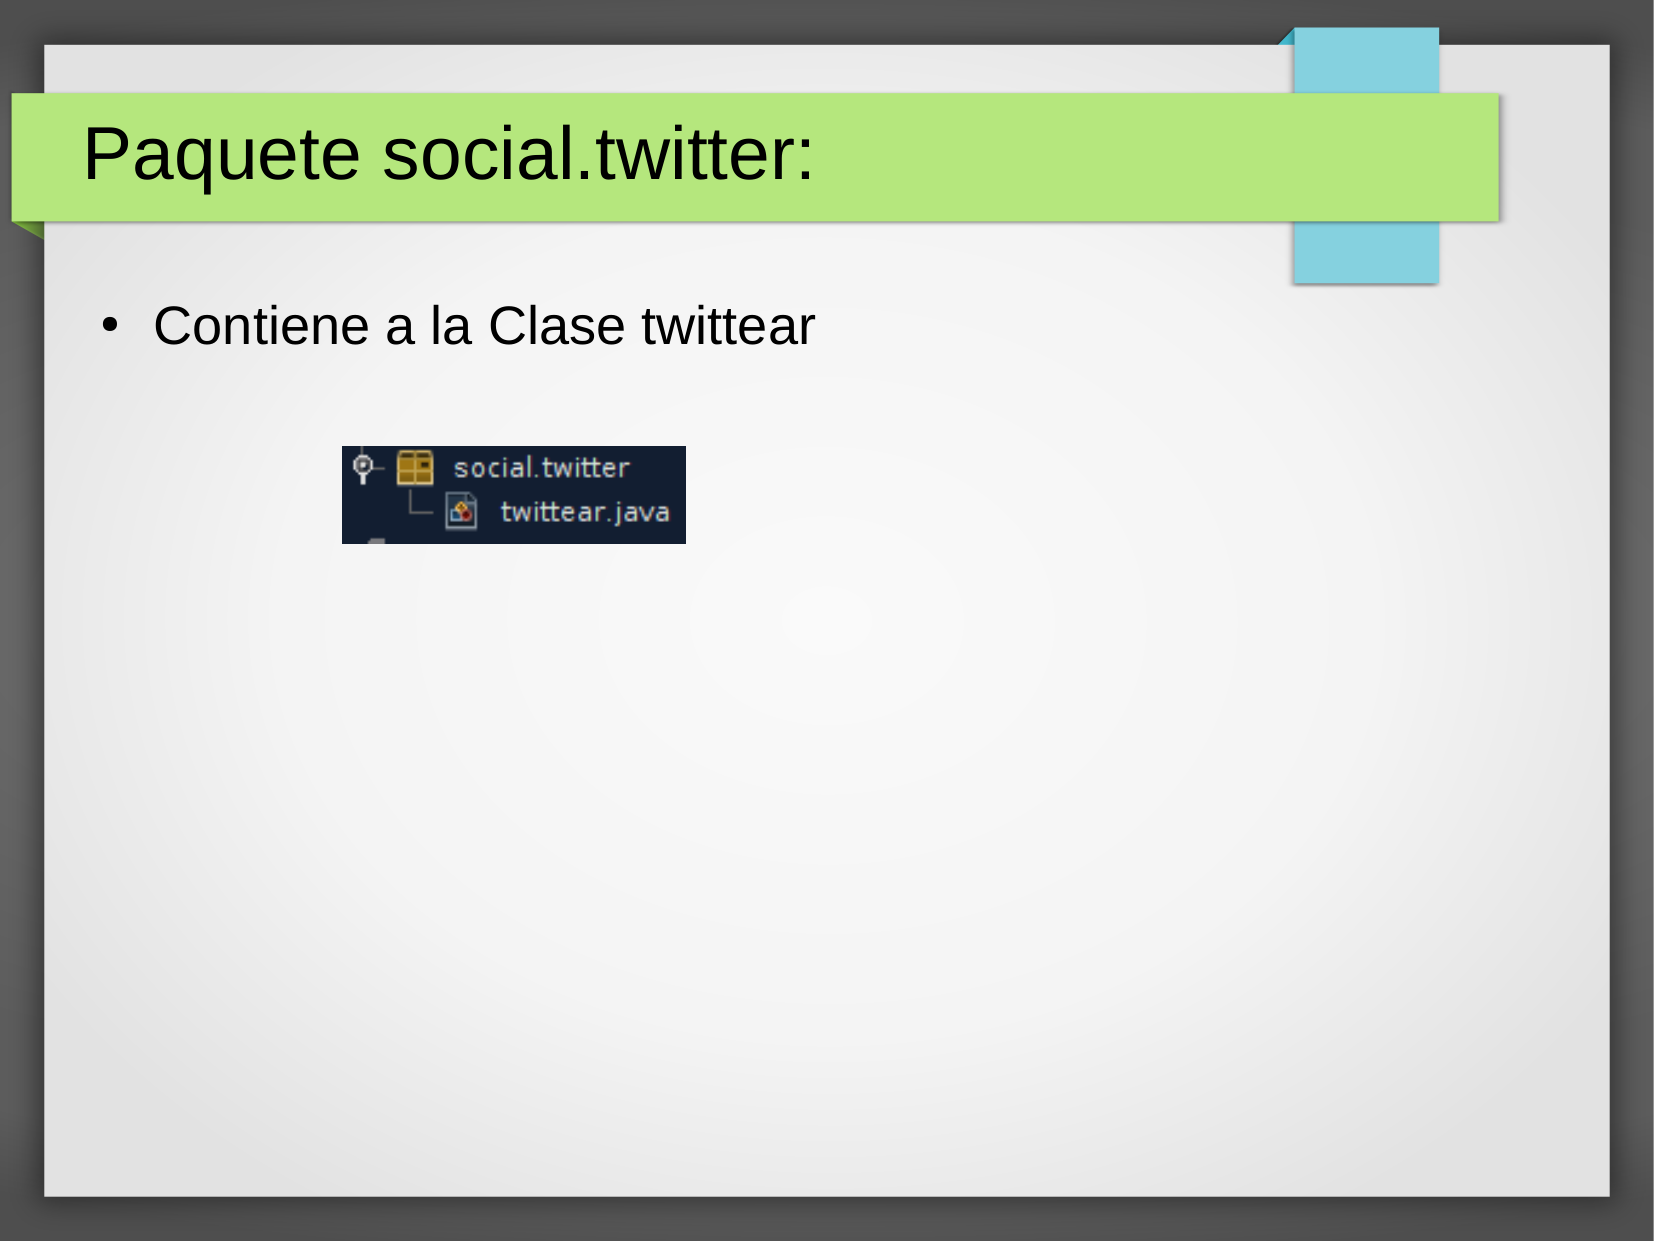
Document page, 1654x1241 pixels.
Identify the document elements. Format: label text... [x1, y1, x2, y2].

picture [0, 0, 1654, 1241]
list Contiene a la Clase twittear [82, 295, 1571, 1015]
title Paquete social.twitter: [82, 94, 1264, 213]
